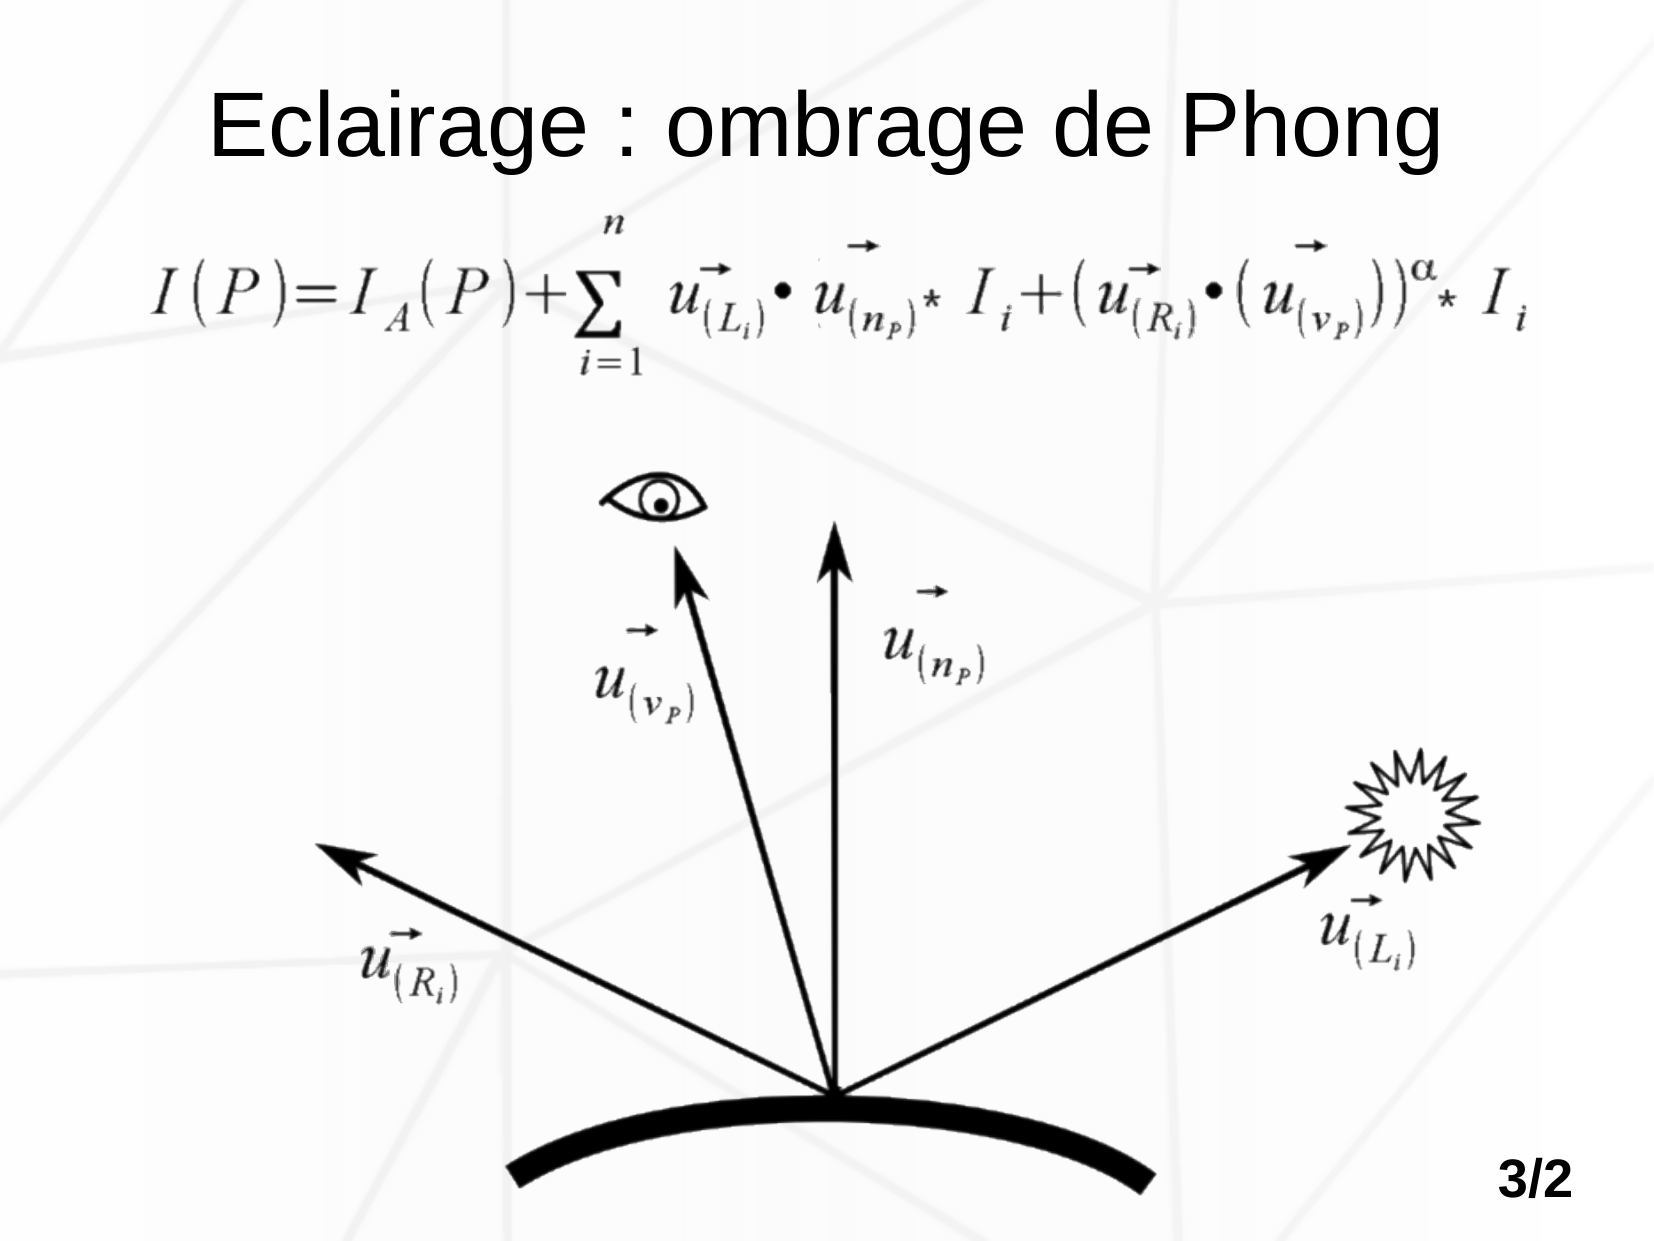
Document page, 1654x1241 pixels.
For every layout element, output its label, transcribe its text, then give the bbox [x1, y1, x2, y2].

picture [0, 0, 1654, 1241]
title Eclairage : ombrage de Phong [82, 49, 1571, 177]
